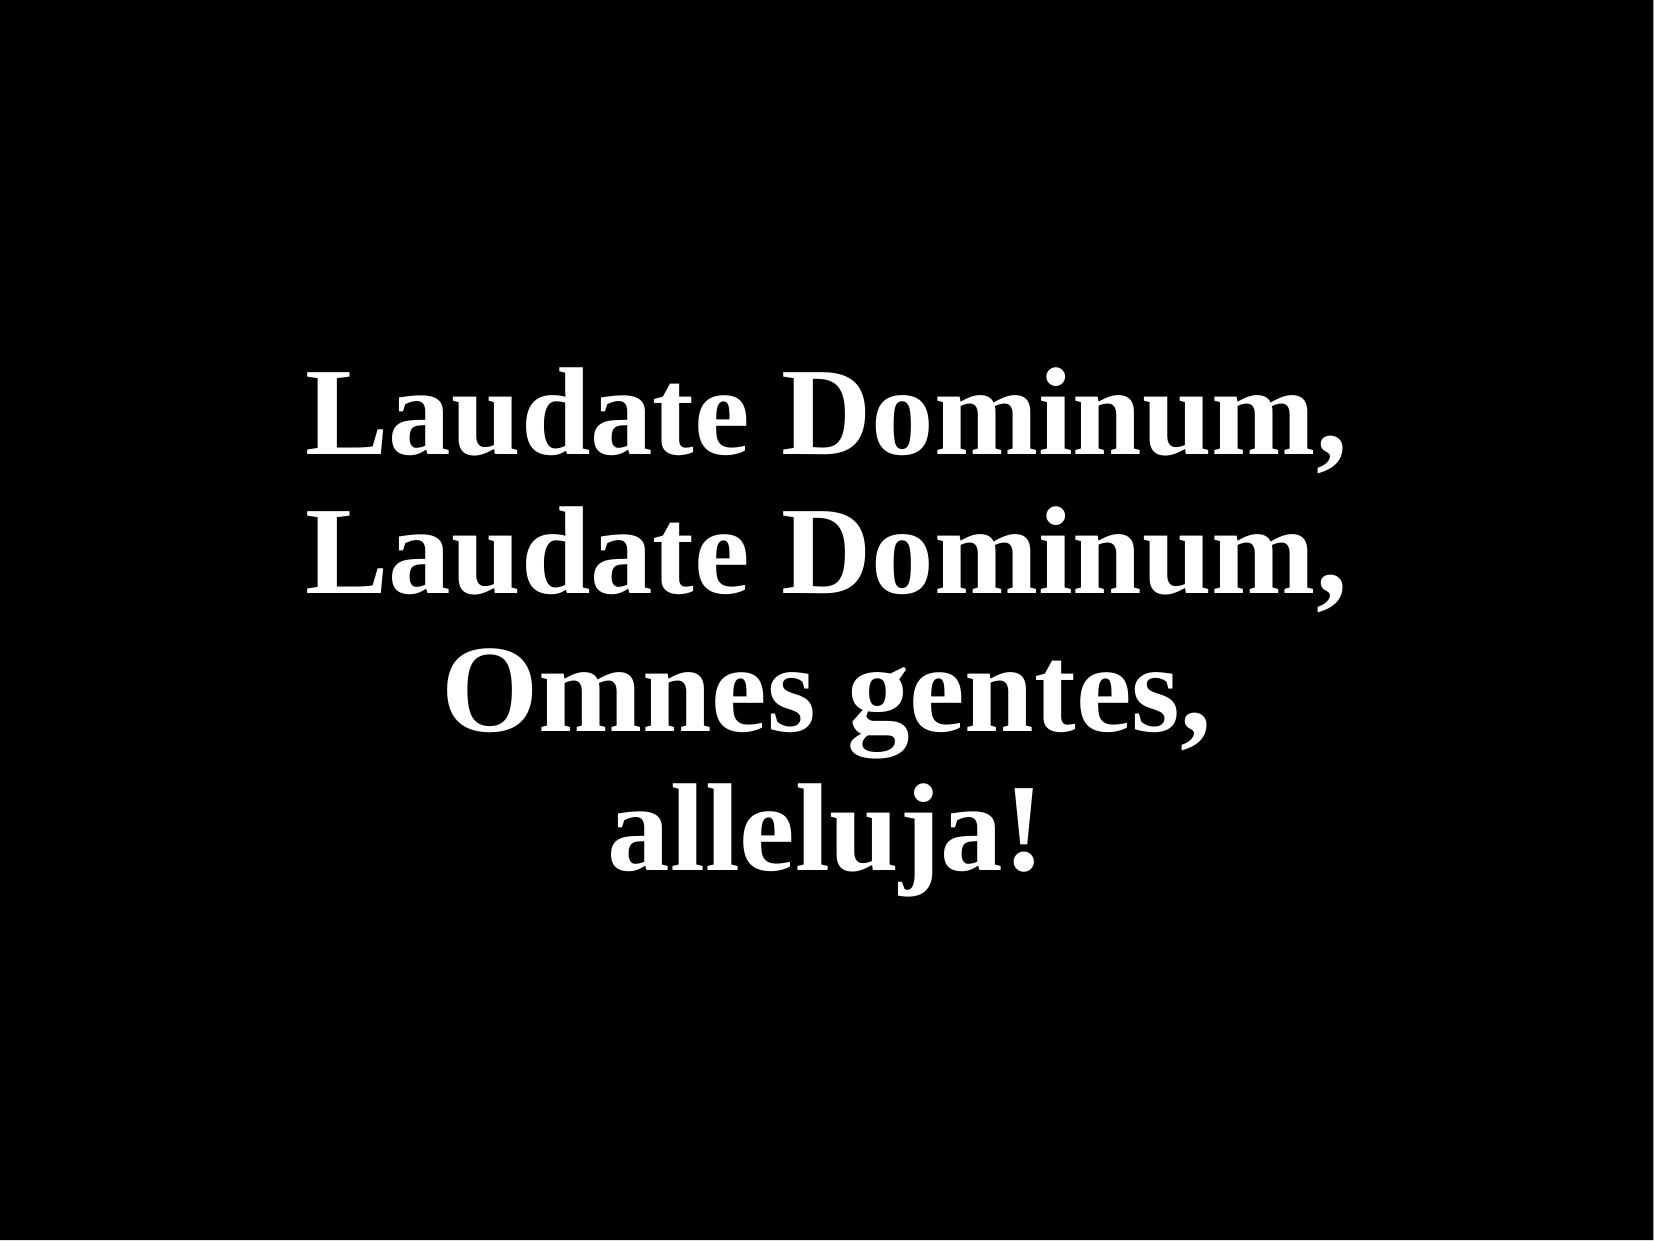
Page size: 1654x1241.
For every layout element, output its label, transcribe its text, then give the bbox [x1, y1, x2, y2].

title Laudate Dominum, Laudate Dominum, Omnes gentes, alleluja! [0, 0, 1654, 1241]
